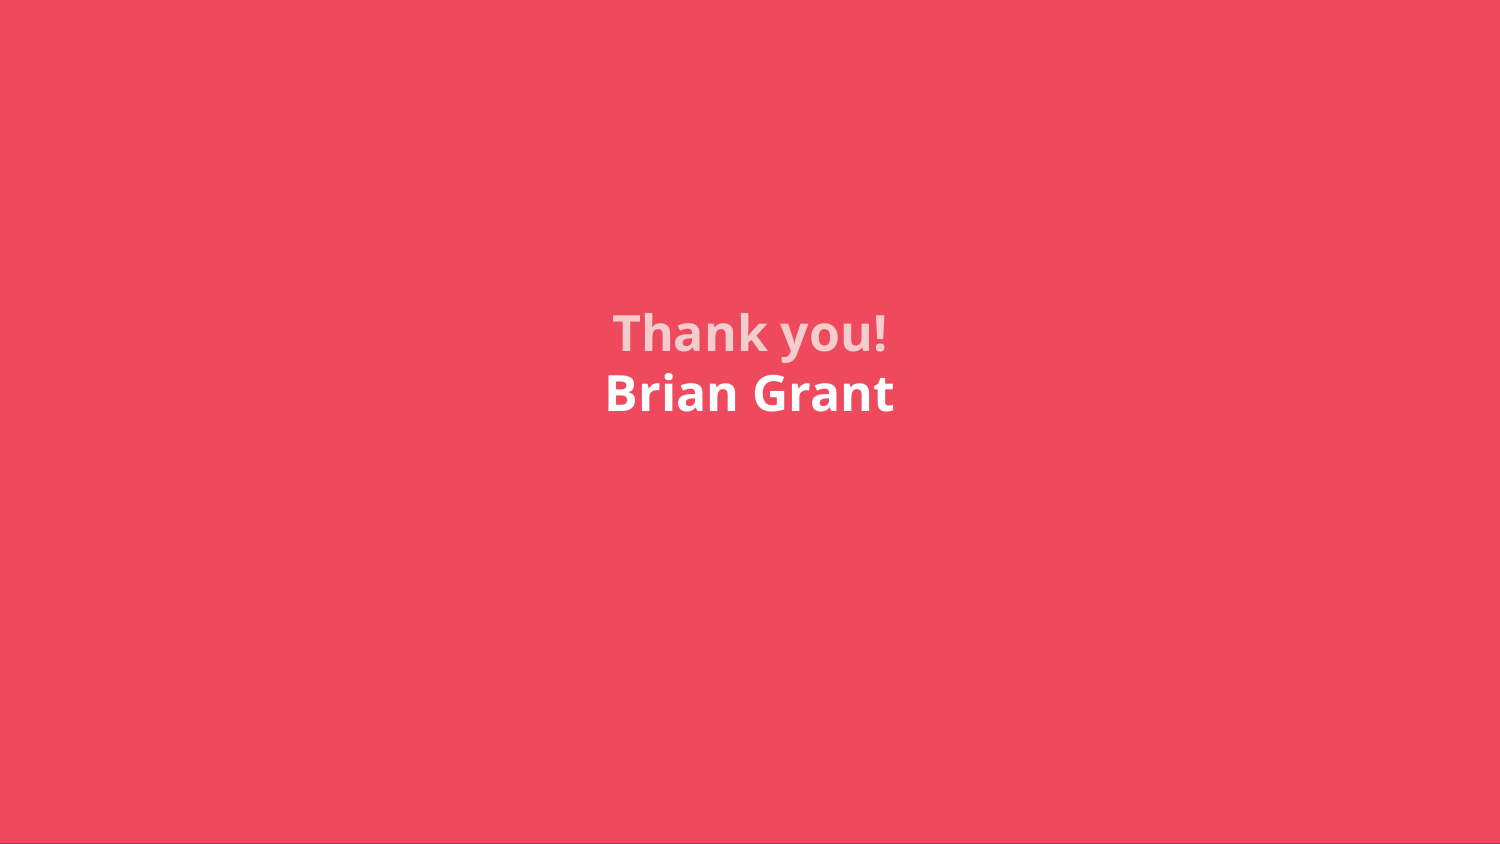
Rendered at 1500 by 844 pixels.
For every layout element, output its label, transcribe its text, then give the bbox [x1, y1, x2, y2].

title Thank you! Brian Grant [51, 352, 1449, 491]
